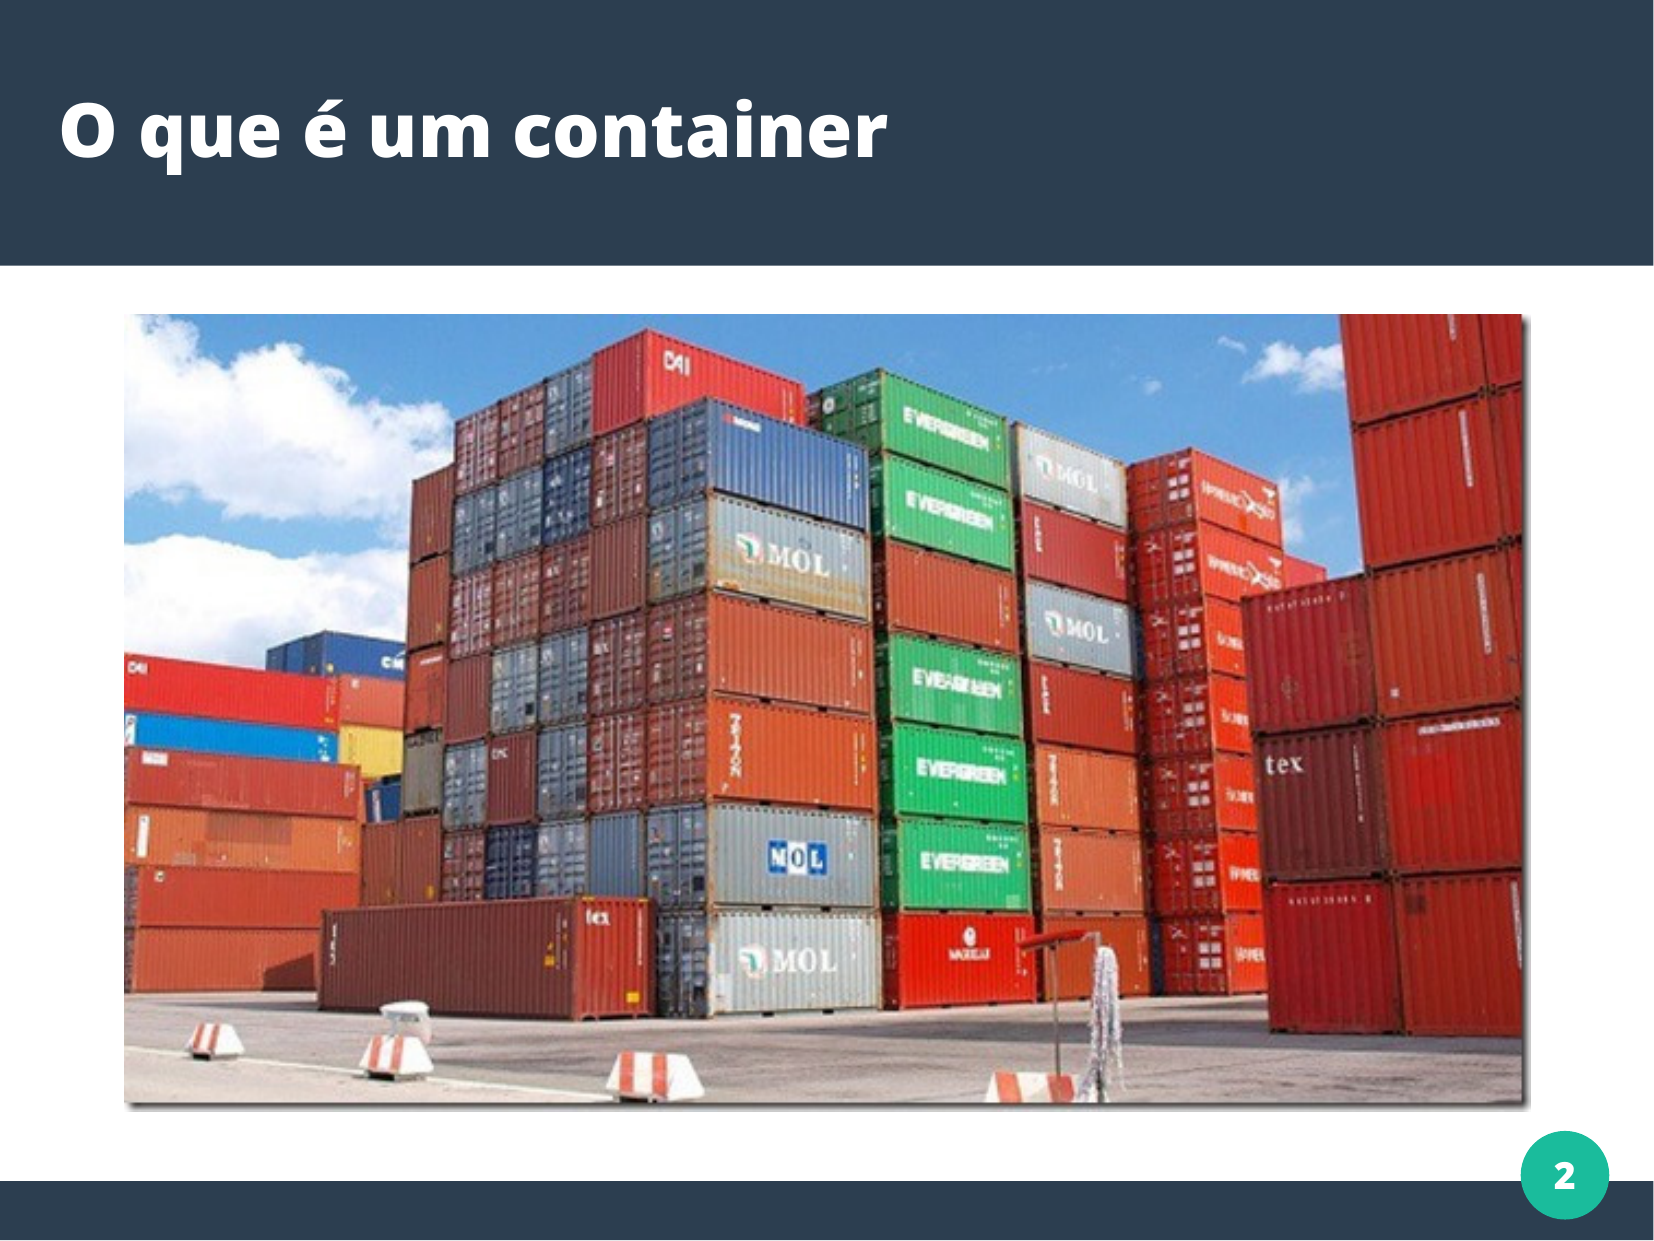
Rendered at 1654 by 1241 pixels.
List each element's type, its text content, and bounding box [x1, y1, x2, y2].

title O que é um container [59, 49, 1595, 207]
picture [124, 314, 1531, 1112]
